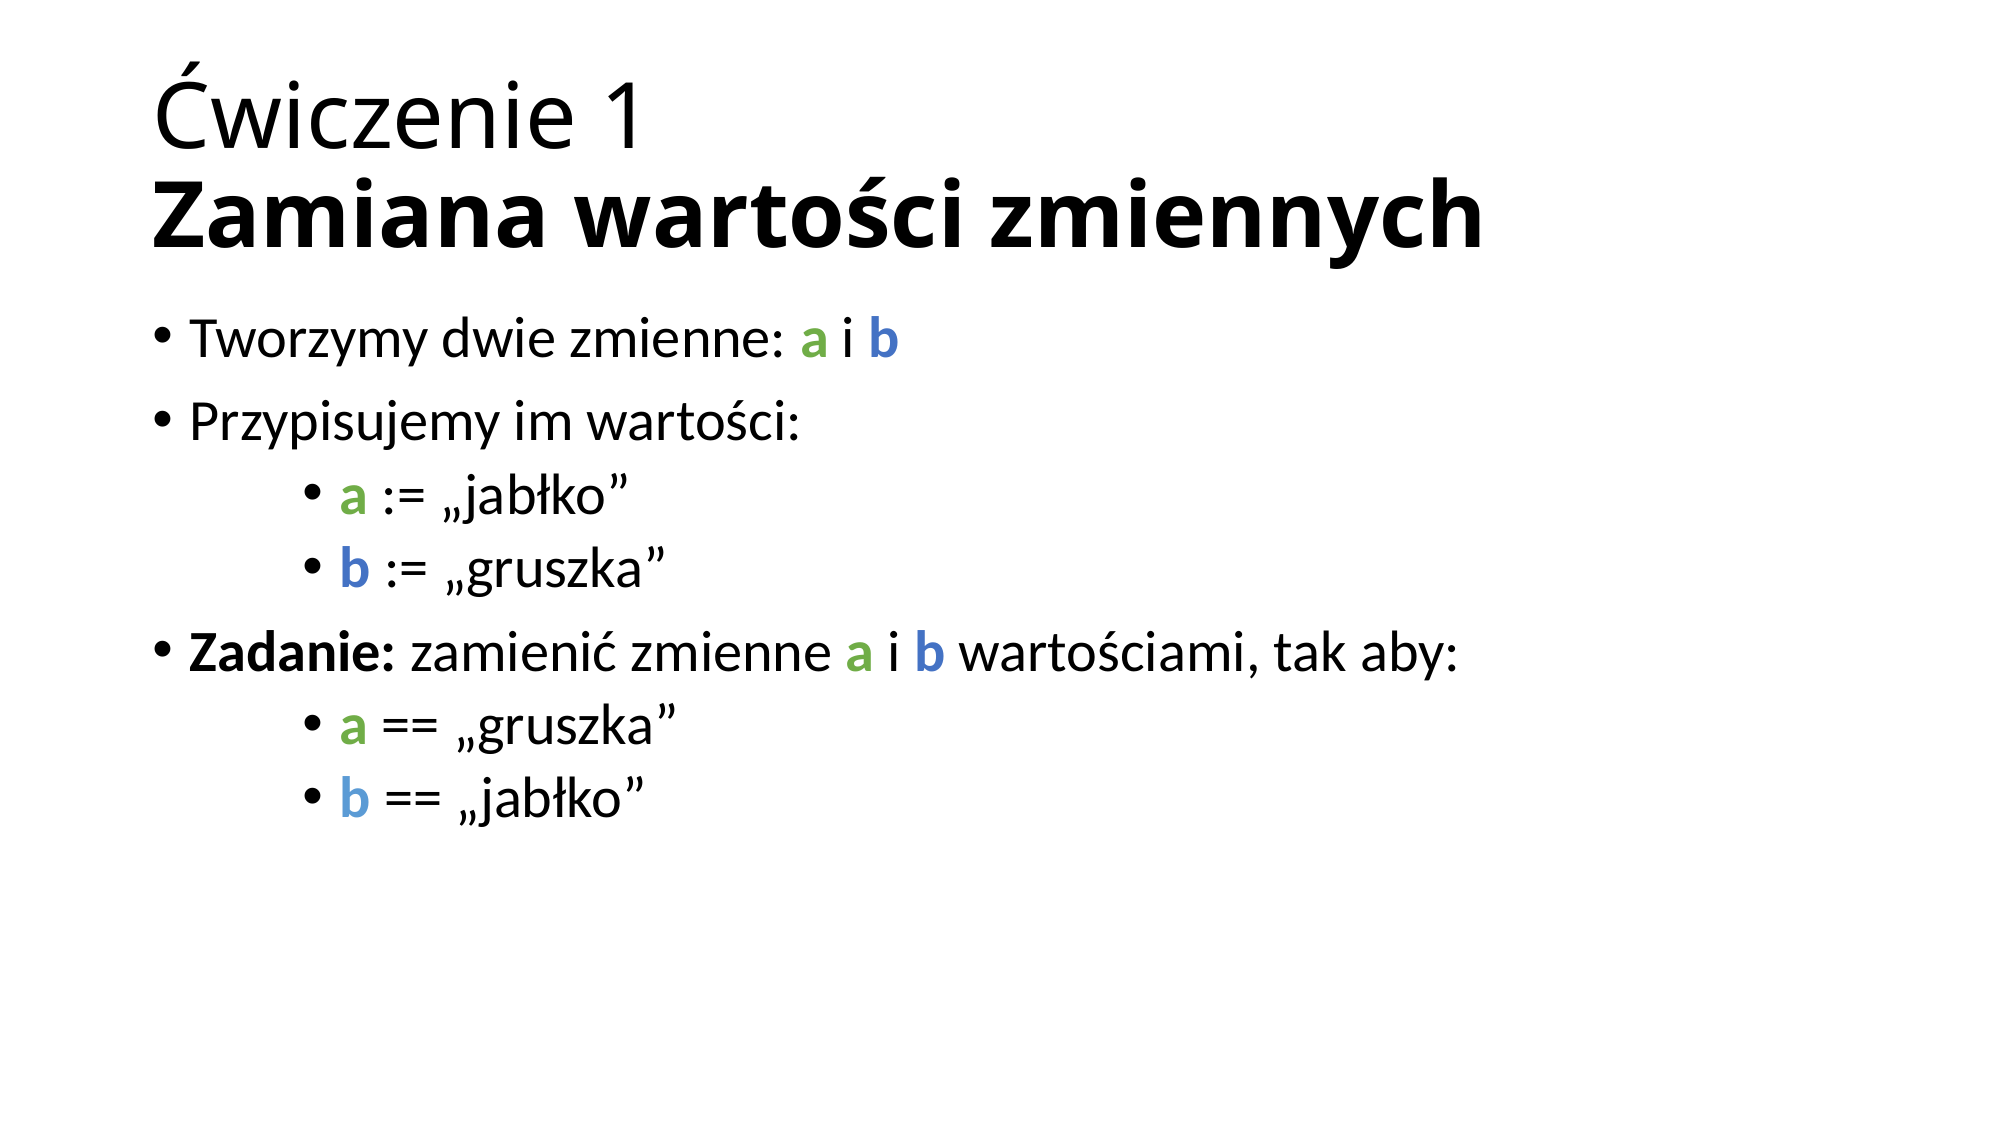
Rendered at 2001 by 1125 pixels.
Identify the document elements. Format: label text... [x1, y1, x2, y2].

list Tworzymy dwie zmienne: a i b Przypisujemy im wartości: a := „jabłko” b := „gruszka” Zadanie: zamienić zmienne a i b wartościami, tak aby: a == „gruszka” b == „jabłko” [137, 299, 1863, 1014]
title Ćwiczenie 1 Zamiana wartości zmiennych [137, 59, 1863, 278]
